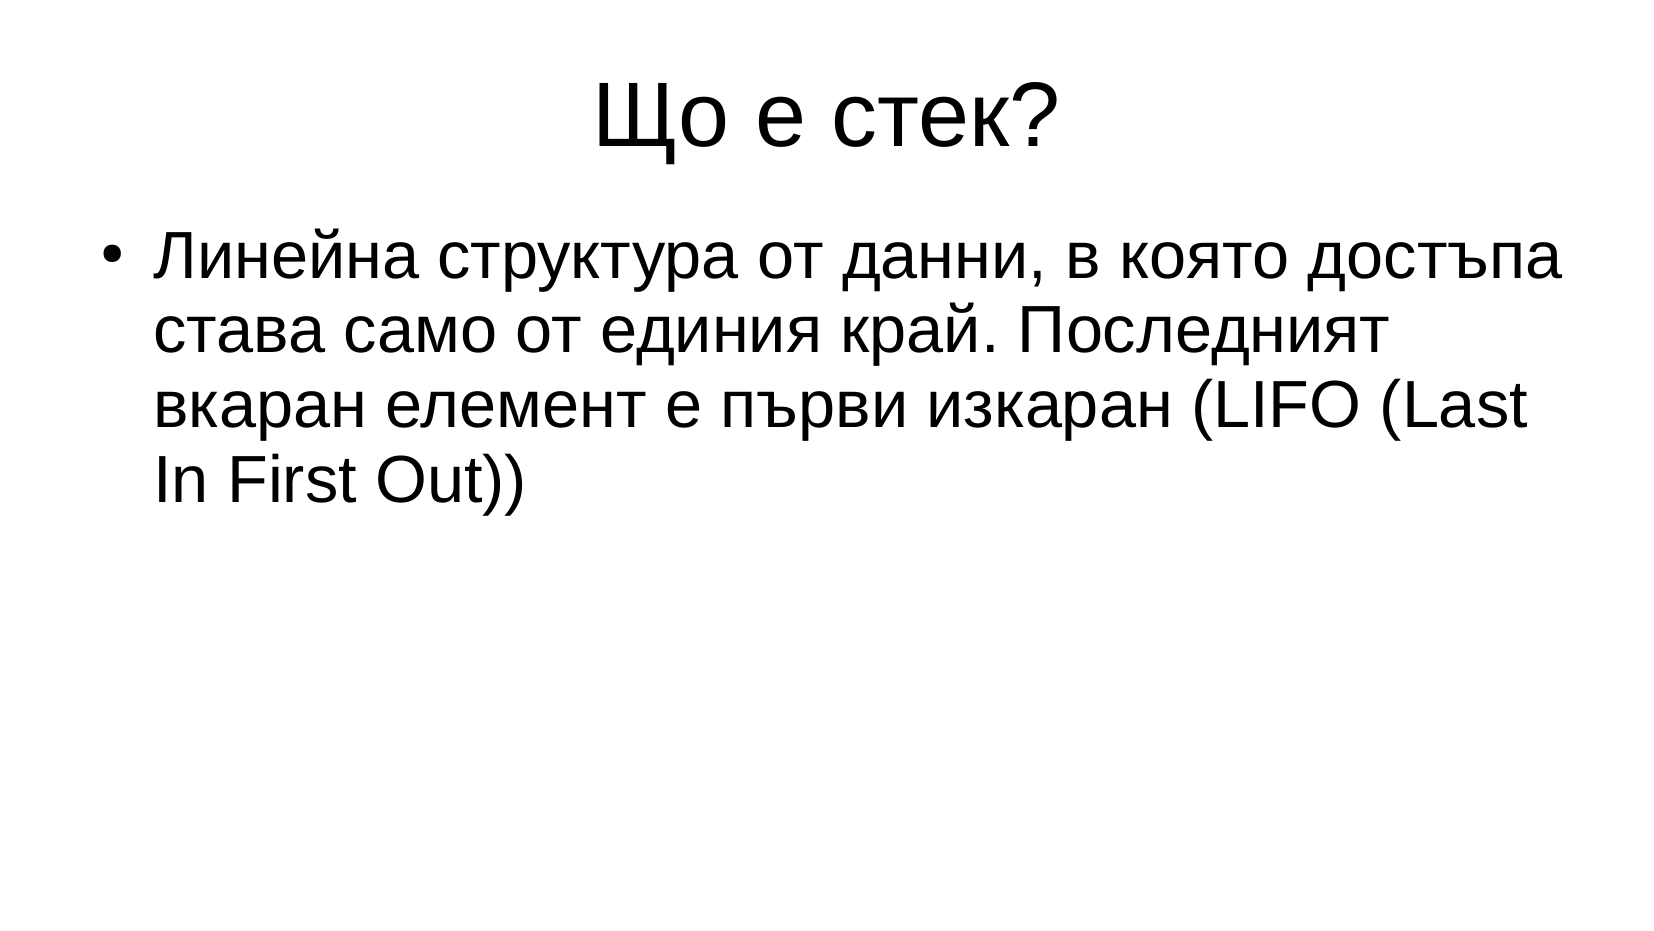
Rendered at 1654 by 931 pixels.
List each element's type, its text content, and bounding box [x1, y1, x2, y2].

list Линейна структура от данни, в която достъпа става само от единия край. Последният вкаран елемент е първи изкаран (LIFO (Last In First Out)) [82, 217, 1571, 758]
title Що е стек? [82, 37, 1571, 193]
